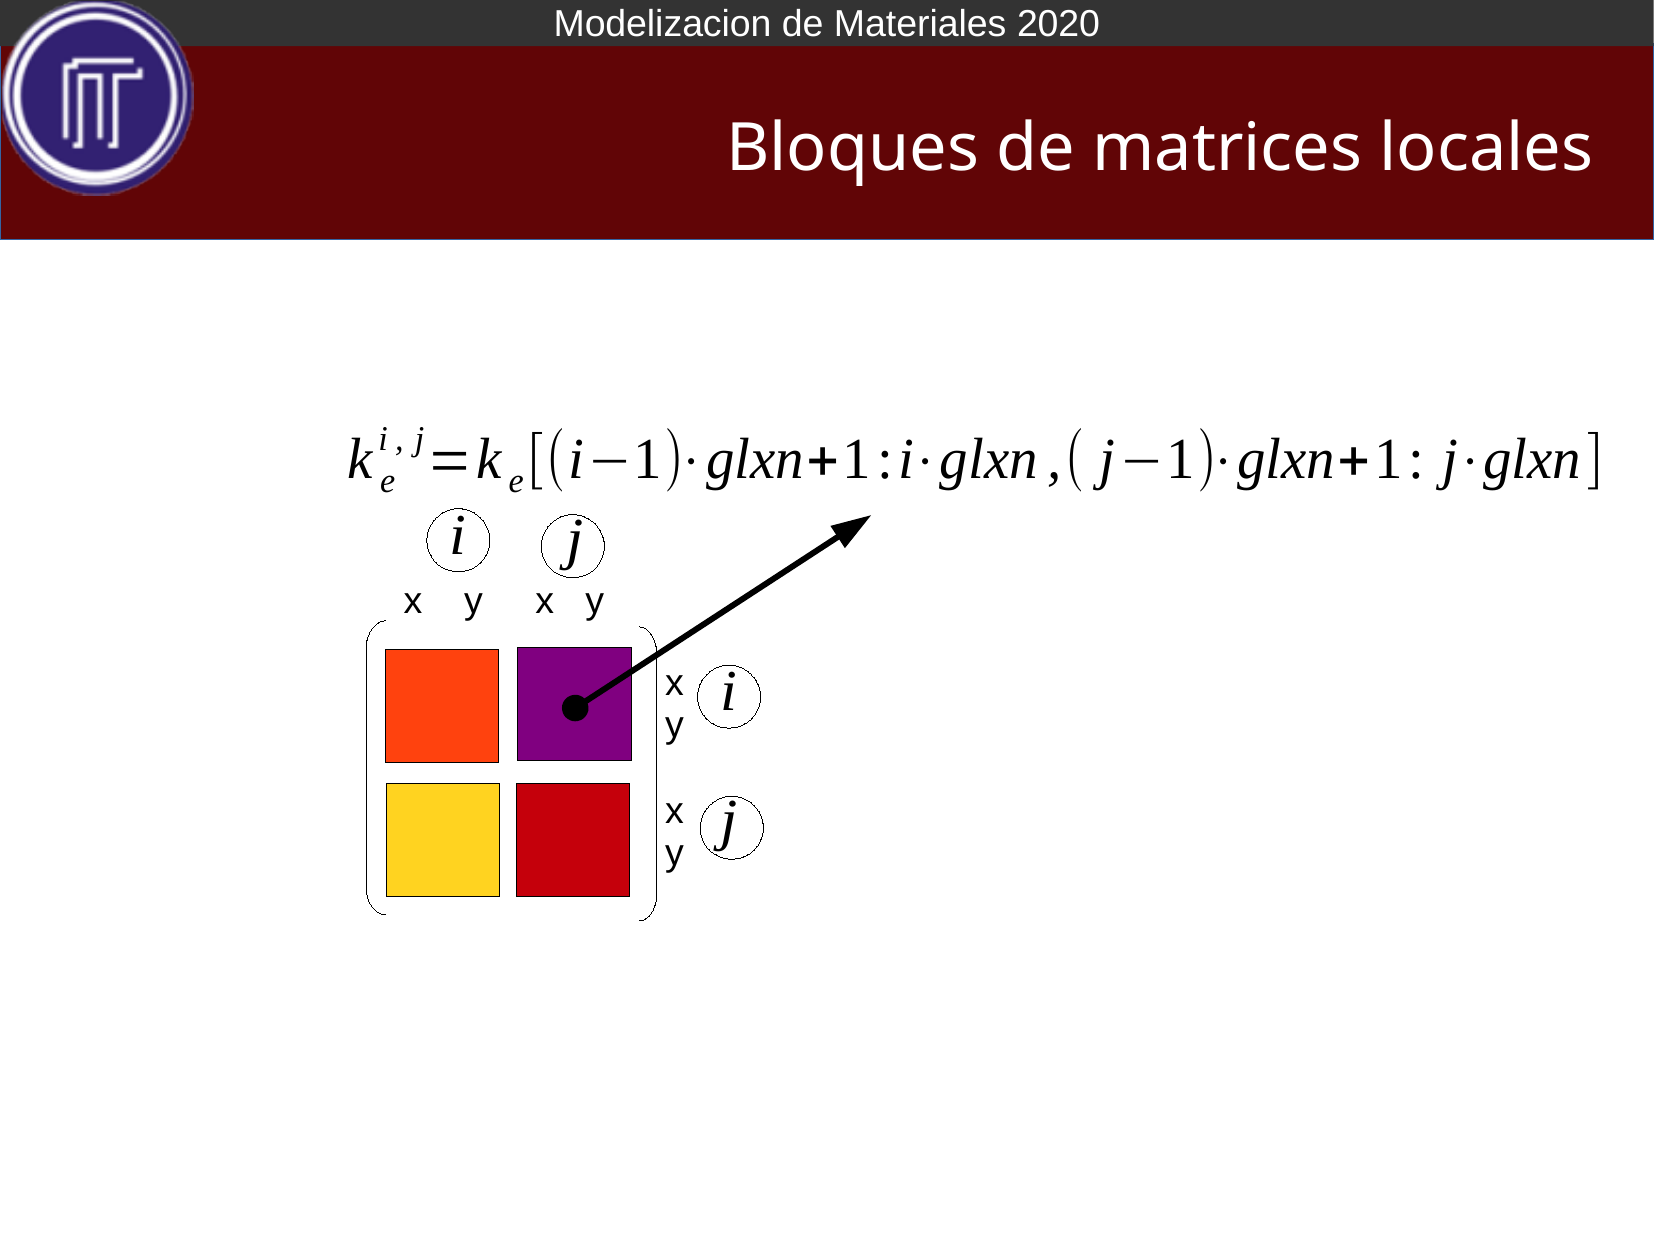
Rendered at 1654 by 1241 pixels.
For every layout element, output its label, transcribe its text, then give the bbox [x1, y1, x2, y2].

chart [703, 788, 745, 853]
text_box [517, 647, 632, 761]
chart [442, 503, 474, 568]
text_box [516, 783, 630, 897]
picture [0, 0, 194, 196]
text_box x y [639, 653, 652, 662]
title Bloques de matrices locales [41, 70, 1654, 218]
text_box [386, 783, 500, 897]
chart [340, 419, 1608, 501]
chart [713, 659, 744, 724]
text_box [385, 649, 499, 763]
text_box x y [639, 782, 715, 882]
chart [550, 506, 592, 572]
text_box x y [510, 571, 646, 629]
text_box x y [639, 653, 715, 753]
text_box x y [378, 571, 510, 629]
